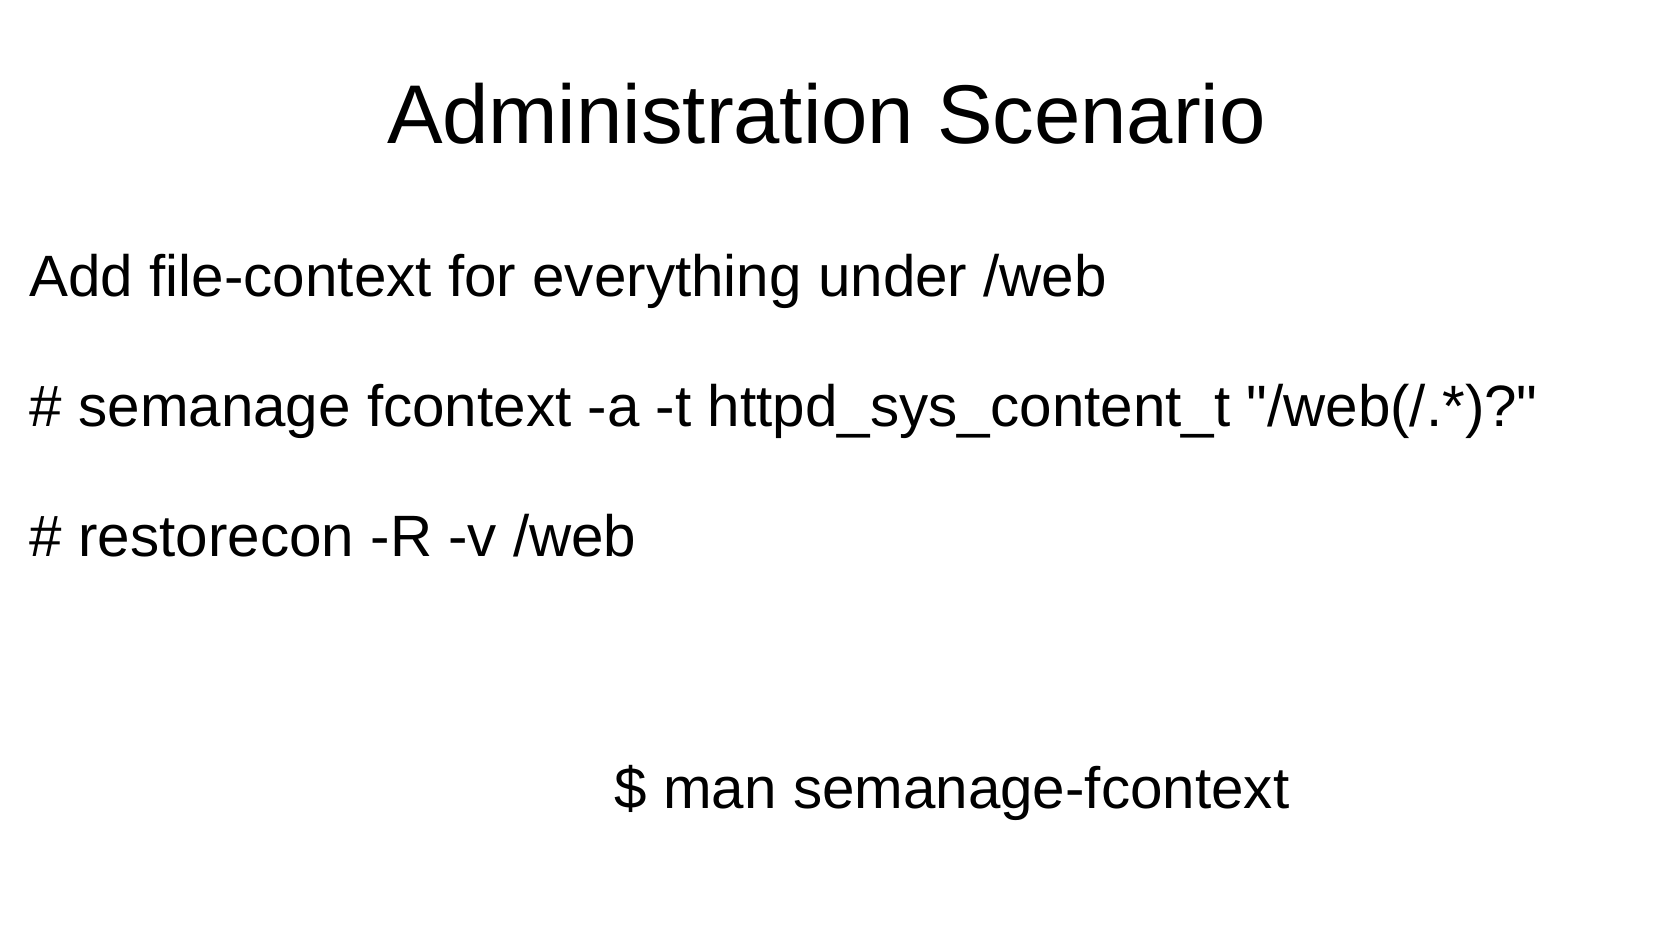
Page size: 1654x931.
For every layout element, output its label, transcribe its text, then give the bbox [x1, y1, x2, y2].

text_box $ man semanage-fcontext [600, 747, 1561, 886]
text_box Add file-context for everything under /web # semanage fcontext -a -t httpd_sys_content_t "/web(/.*)?" # restorecon -R -v /web [14, 236, 1620, 577]
title Administration Scenario [82, 36, 1571, 193]
